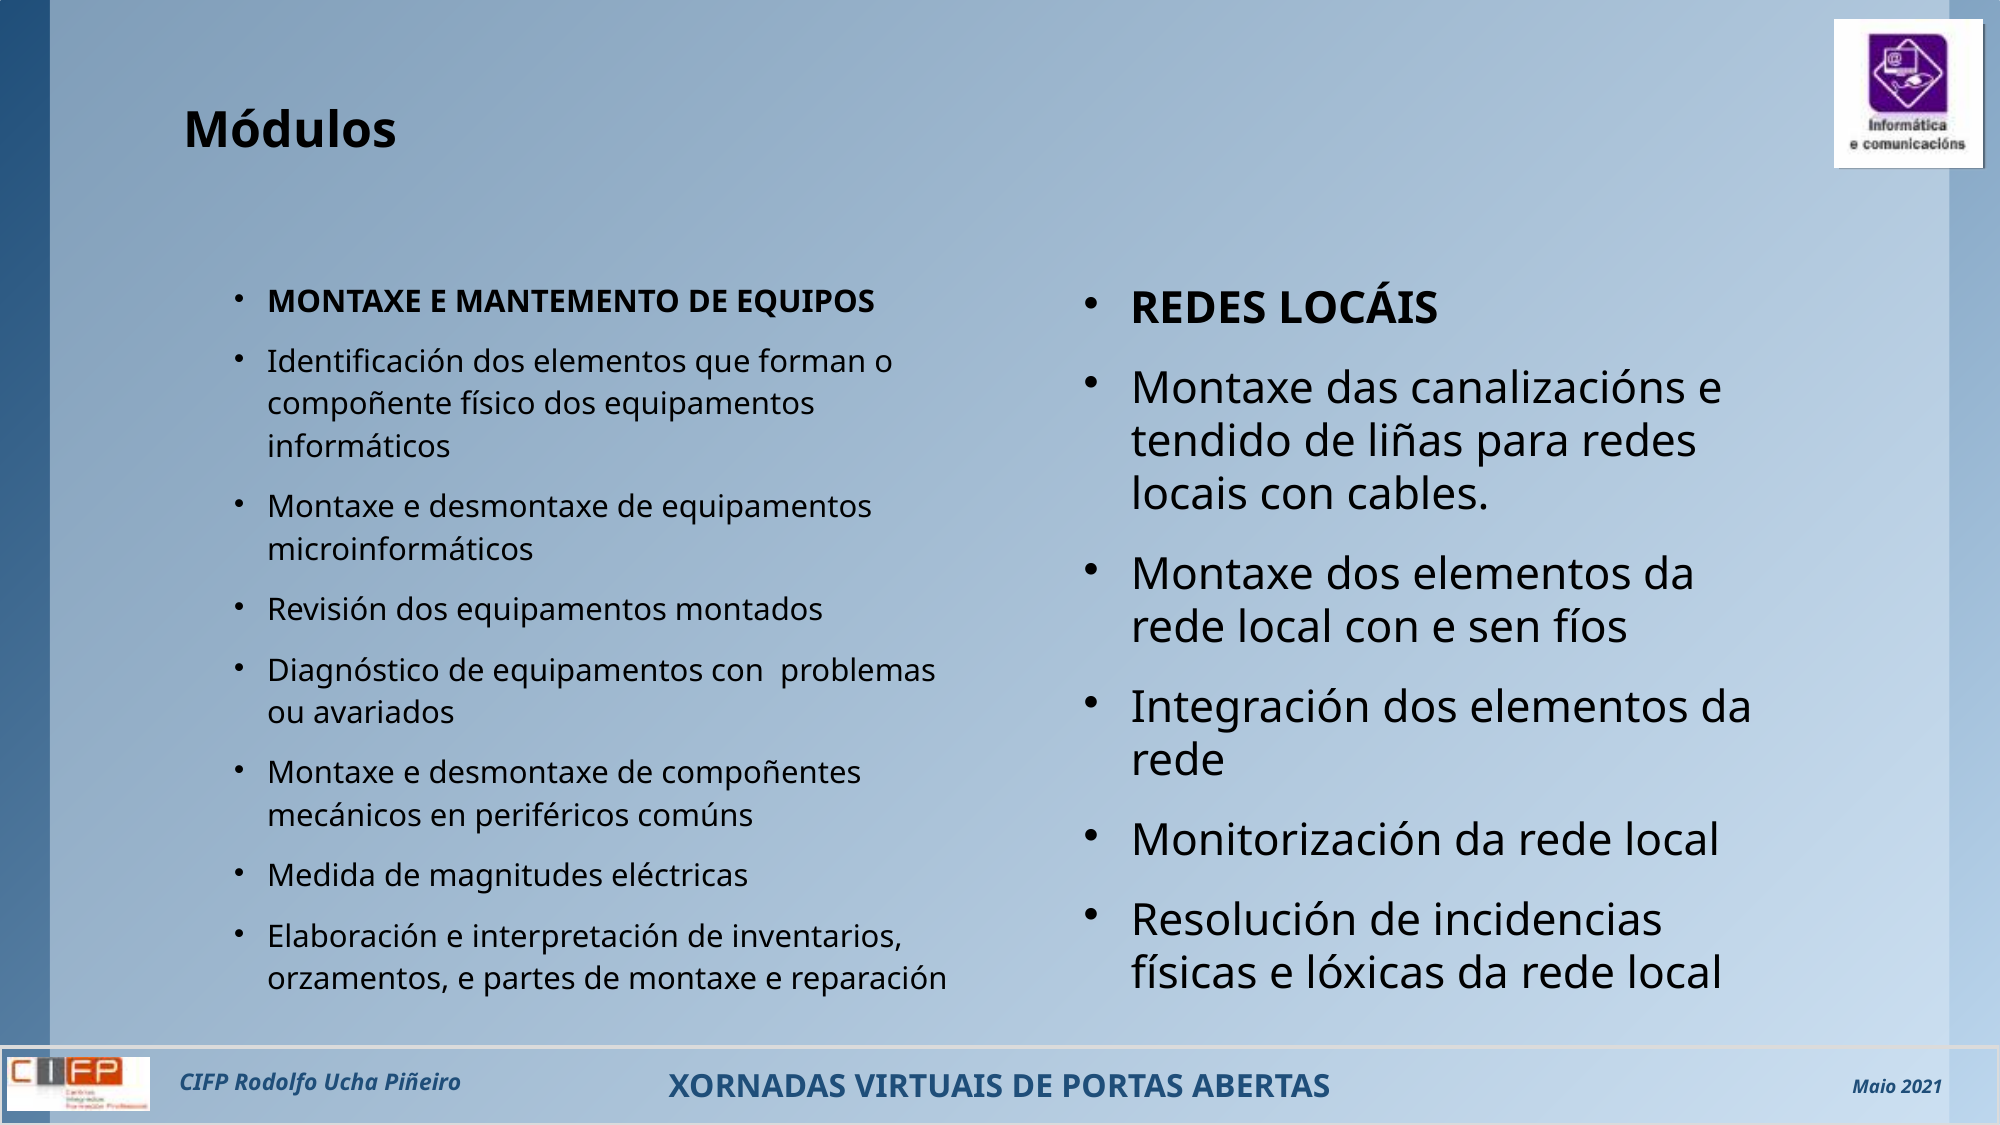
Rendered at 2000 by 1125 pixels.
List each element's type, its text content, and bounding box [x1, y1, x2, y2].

picture [1834, 19, 1983, 168]
text_box XORNADAS VIRTUAIS DE PORTAS ABERTAS [19, 1057, 1981, 1115]
picture [7, 1057, 150, 1111]
text_box Módulos [183, 12, 1850, 242]
text_box CIFP Rodolfo Ucha Piñeiro [149, 1052, 492, 1106]
text_box MONTAXE E MANTEMENTO DE EQUIPOS Identificación dos elementos que forman o compoñente físico dos equipamentos informáticos Montaxe e desmontaxe de equipamentos microinformáticos Revisión dos equipamentos montados Diagnóstico de equipamentos con problemas ou avariados Montaxe e desmontaxe de compoñentes mecánicos en periféricos comúns Medida de magnitudes eléctricas Elaboración e interpretación de inventarios, orzamentos, e partes de montaxe e reparación [223, 279, 957, 1013]
text_box REDES LOCÁIS Montaxe das canalizacións e tendido de liñas para redes locais con cables. Montaxe dos elementos da rede local con e sen fíos Integración dos elementos da rede Monitorización da rede local Resolución de incidencias físicas e lóxicas da rede local [1067, 279, 1801, 1013]
text_box Maio 2021 [1826, 1054, 1969, 1108]
